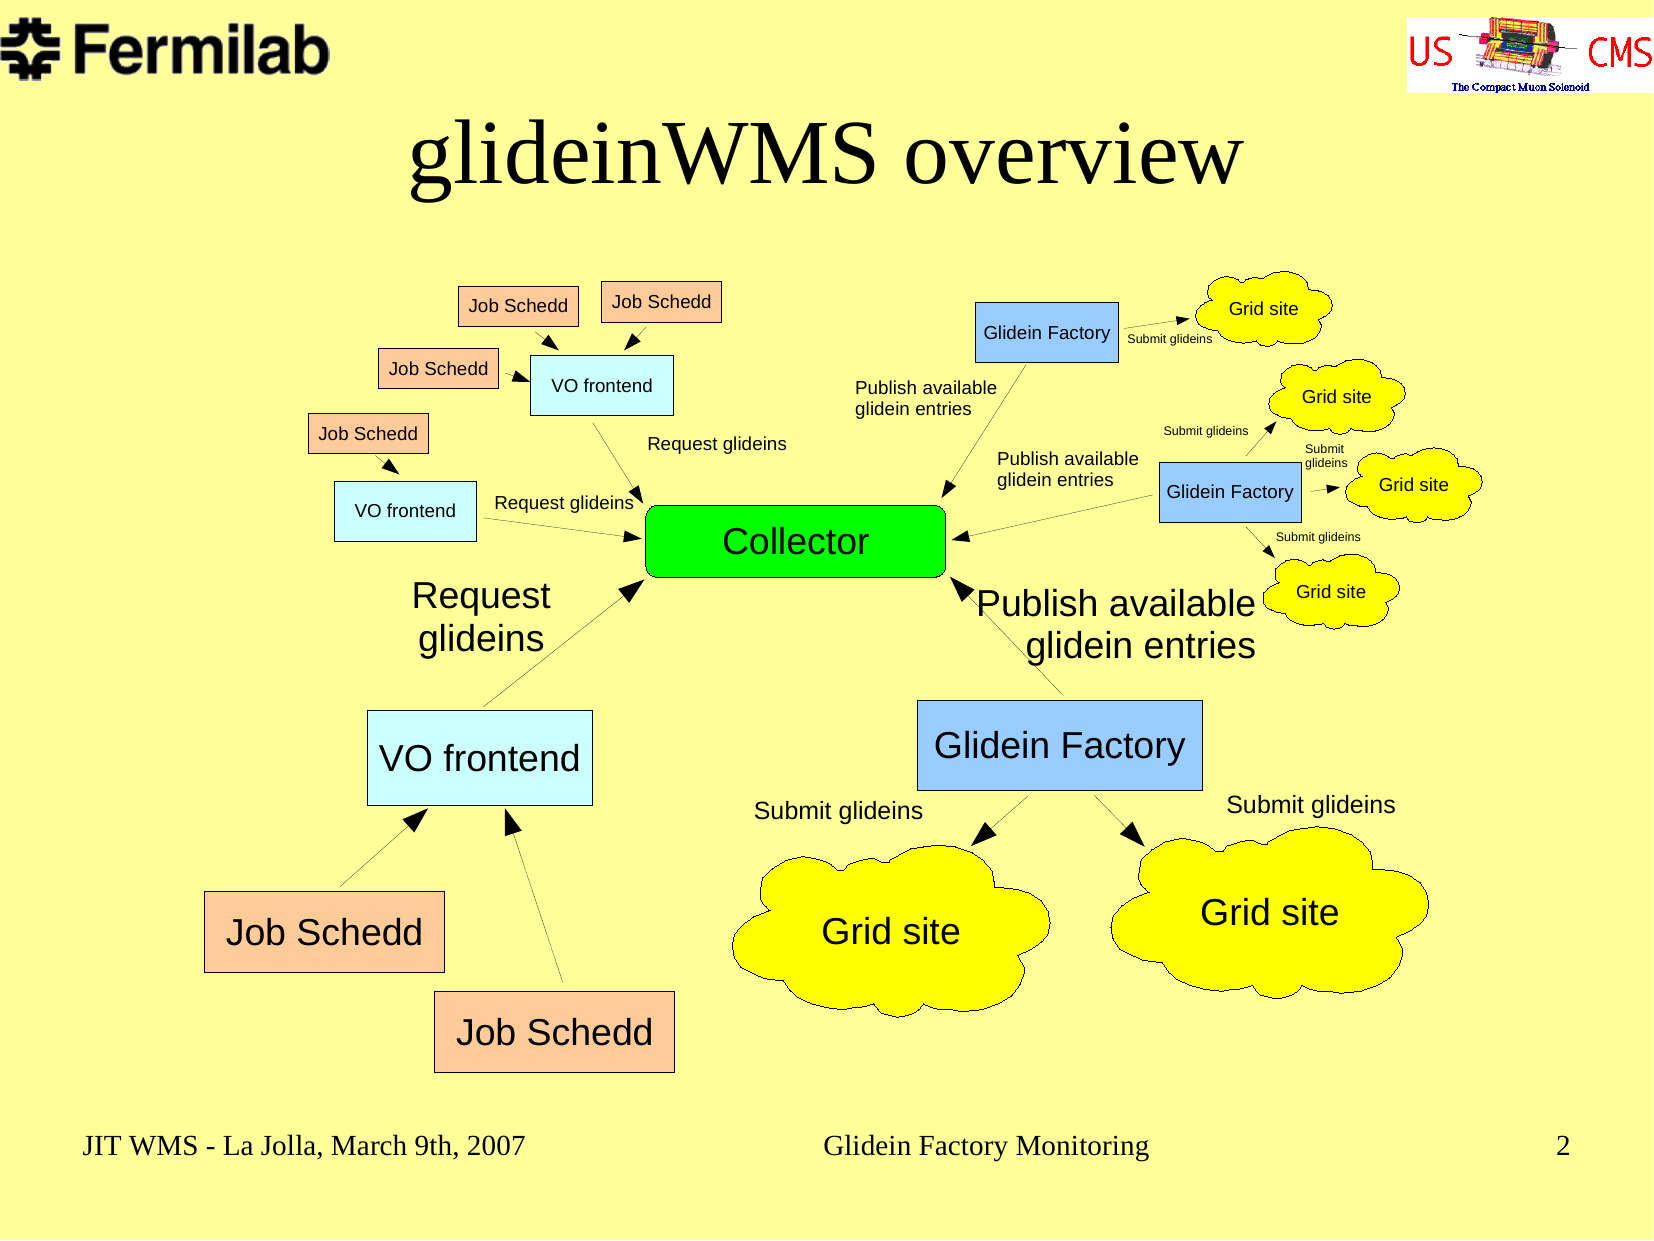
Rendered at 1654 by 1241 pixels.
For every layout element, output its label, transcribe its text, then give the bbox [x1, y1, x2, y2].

text_box Submit glideins [1148, 416, 1274, 451]
text_box Submit glideins [1211, 783, 1412, 839]
text_box Submit glideins [1290, 434, 1416, 488]
text_box Grid site [1110, 838, 1429, 999]
title glideinWMS overview [82, 49, 1571, 257]
text_box Request glideins [632, 425, 822, 469]
text_box VO frontend [334, 481, 477, 542]
text_box Grid site [1275, 557, 1400, 630]
picture [1407, 17, 1654, 93]
text_box Job Schedd [308, 413, 429, 454]
text_box Job Schedd [601, 281, 722, 323]
text_box Submit glideins [1112, 324, 1238, 359]
text_box Job Schedd [378, 348, 499, 389]
text_box Job Schedd [458, 286, 579, 327]
text_box Grid site [1195, 271, 1333, 347]
text_box Publish available glidein entries [982, 441, 1154, 513]
text_box Glidein Factory [917, 700, 1203, 791]
text_box VO frontend [367, 710, 593, 806]
text_box Grid site [1345, 447, 1483, 523]
text_box VO frontend [530, 355, 674, 416]
text_box Publish available glidein entries [958, 575, 1298, 707]
text_box Publish available glidein entries [840, 370, 1013, 442]
picture [0, 17, 330, 81]
text_box Submit glideins [1261, 523, 1386, 557]
text_box Request glideins [396, 567, 566, 703]
text_box Job Schedd [434, 991, 675, 1073]
text_box Glidein Factory [1159, 462, 1302, 523]
text_box Collector [645, 505, 946, 578]
text_box Submit glideins [739, 788, 939, 845]
text_box Job Schedd [204, 891, 445, 973]
text_box Glidein Factory [975, 302, 1119, 363]
text_box Request glideins [479, 485, 670, 529]
text_box Grid site [732, 845, 1051, 1018]
text_box Grid site [1268, 359, 1406, 434]
